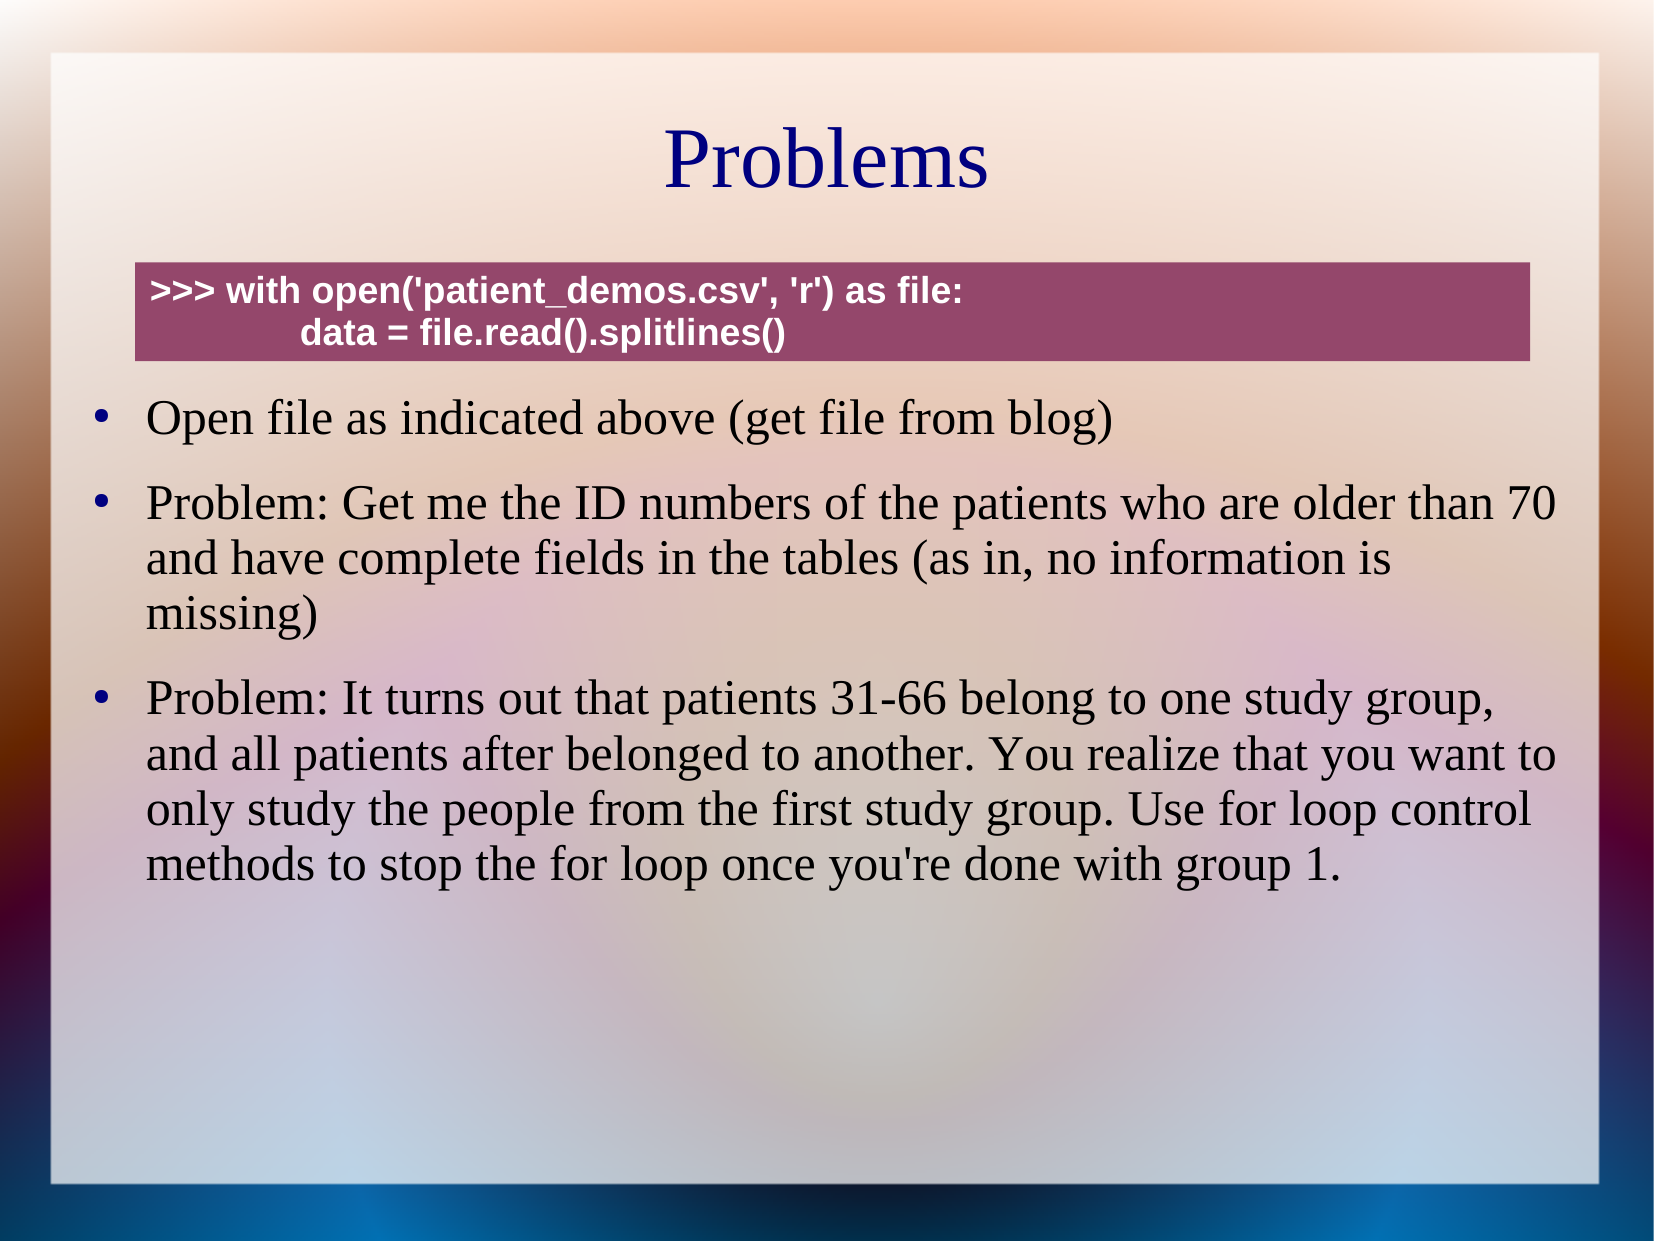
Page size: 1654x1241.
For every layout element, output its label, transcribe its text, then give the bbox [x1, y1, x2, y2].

text_box >>> with open('patient_demos.csv', 'r') as file: data = file.read().splitlines() [135, 262, 1531, 362]
picture [0, 0, 1654, 1241]
title Problems [82, 55, 1571, 263]
list Open file as indicated above (get file from blog) Problem: Get me the ID numbers of the patients who are older than 70 and have complete fields in the tables (as in, no information is missing) Problem: It turns out that patients 31-66 belong to one study group, and all patients after belonged to another. You realize that you want to only study the people from the first study group. Use for loop control methods to stop the for loop once you're done with group 1. [75, 390, 1564, 1110]
